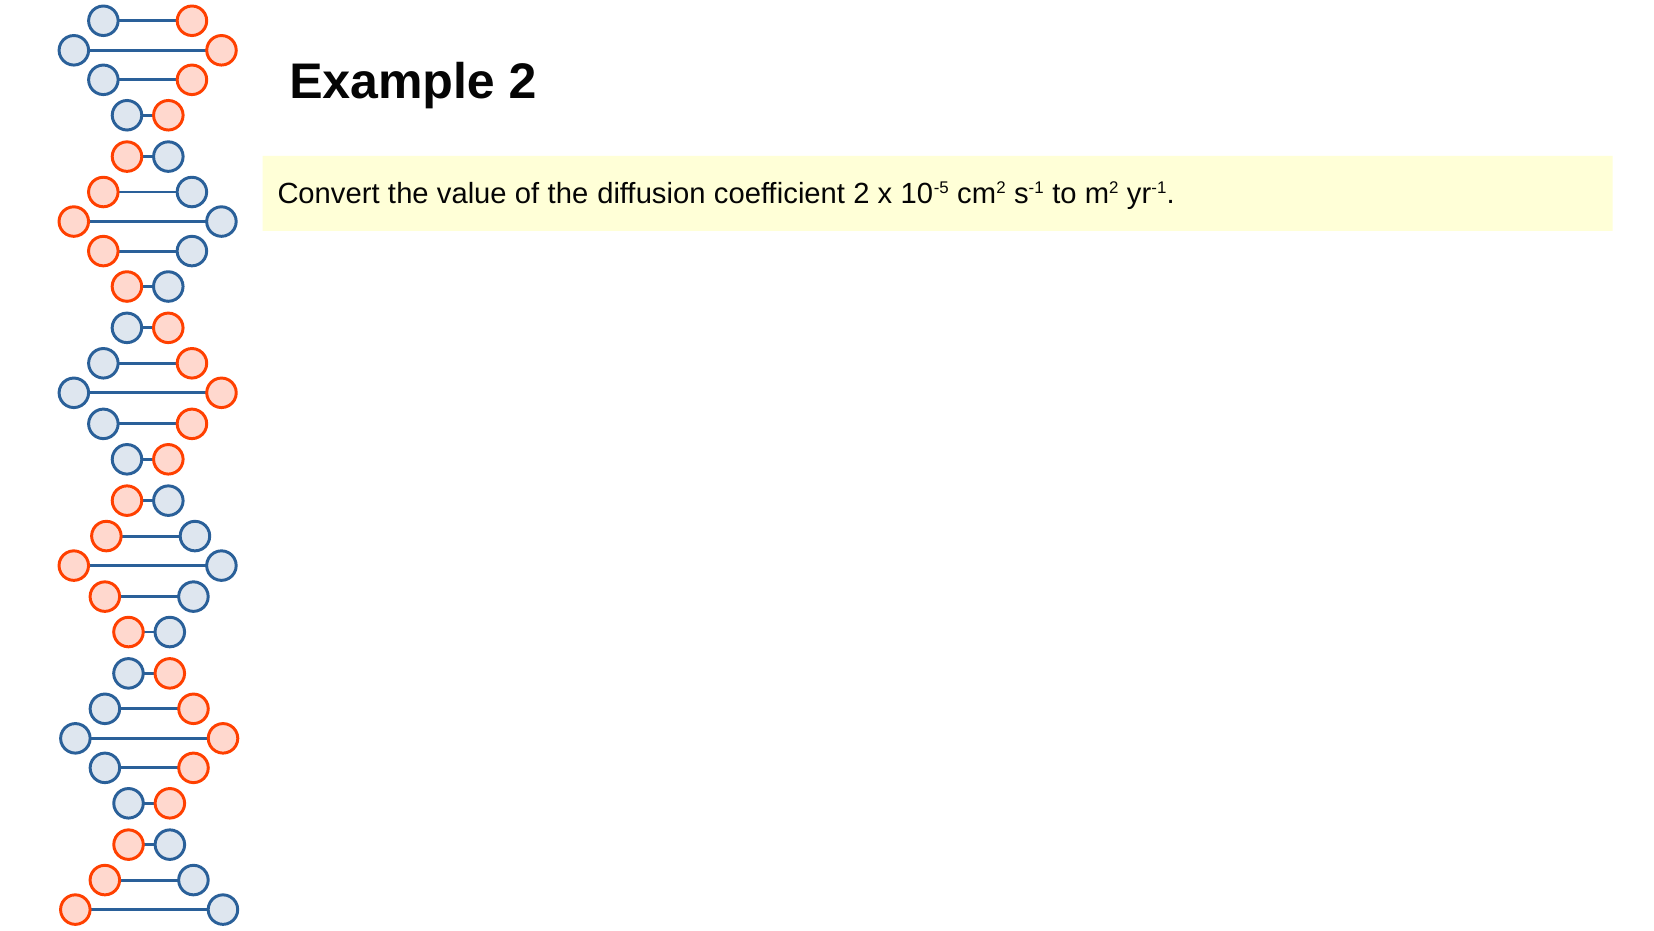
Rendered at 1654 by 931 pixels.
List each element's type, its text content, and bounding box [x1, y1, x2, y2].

text_box [262, 155, 1613, 231]
list Convert the value of the diffusion coefficient 2 x 10-5 cm2 s-1 to m2 yr-1. [277, 177, 1388, 233]
title Example 2 [289, 43, 620, 119]
